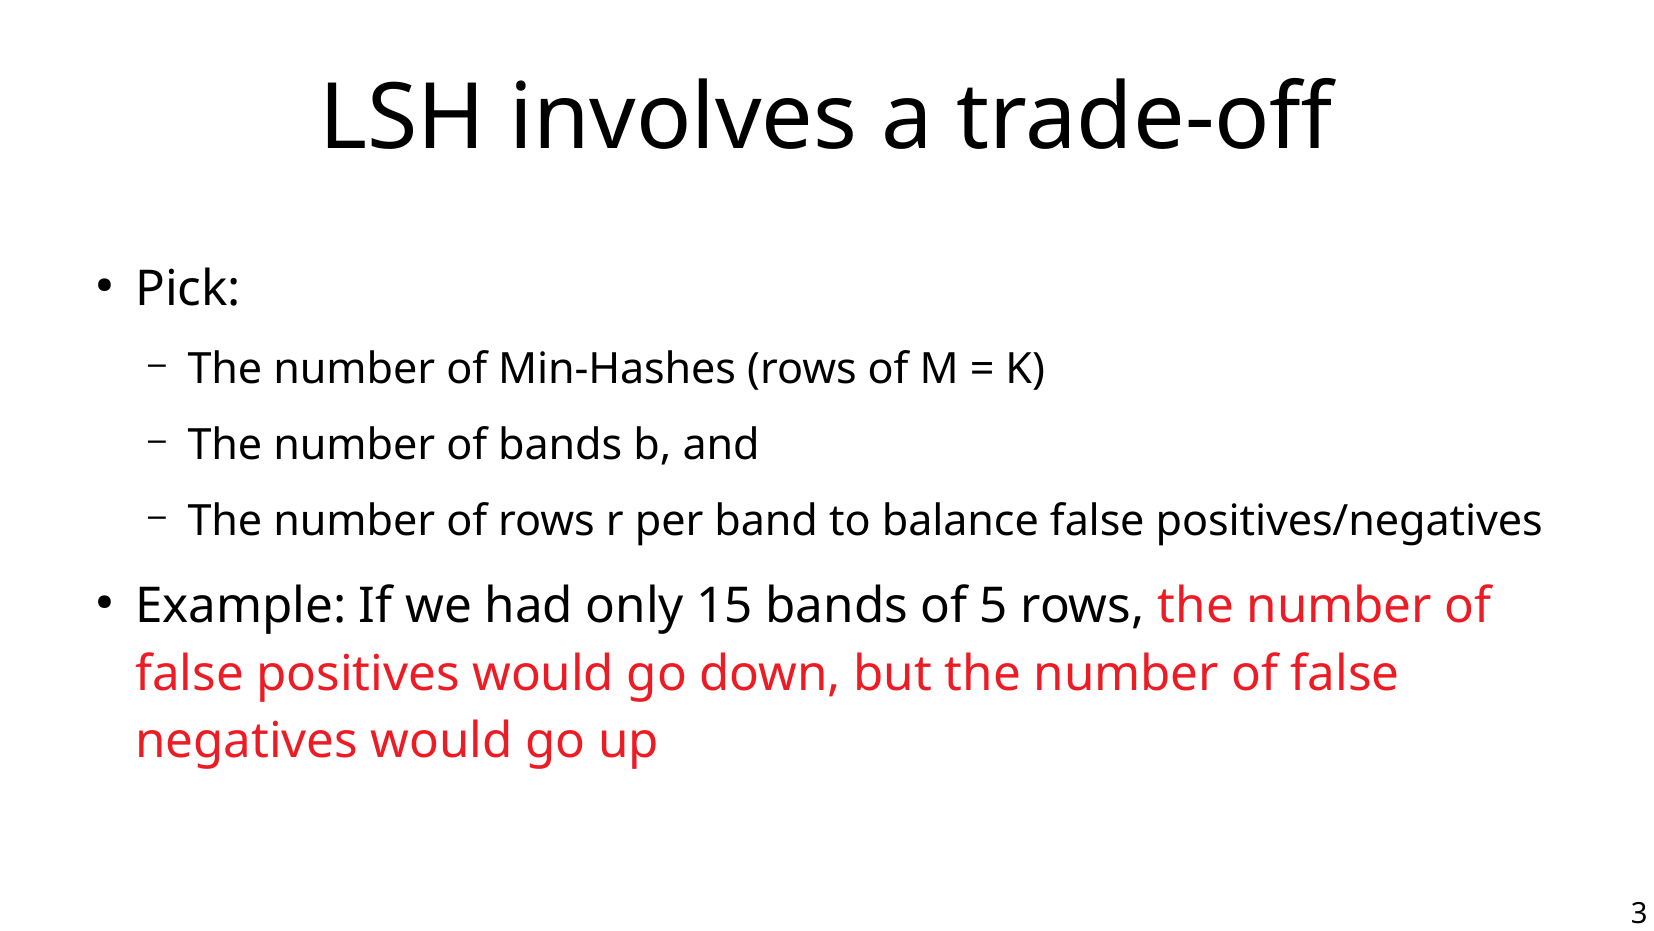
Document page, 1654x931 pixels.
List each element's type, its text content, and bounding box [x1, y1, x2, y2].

list Pick: The number of Min-Hashes (rows of M = K) The number of bands b, and The number of rows r per band to balance false positives/negatives Example: If we had only 15 bands of 5 rows, the number of false positives would go down, but the number of false negatives would go up [82, 253, 1571, 793]
title LSH involves a trade-off [82, 1, 1571, 226]
